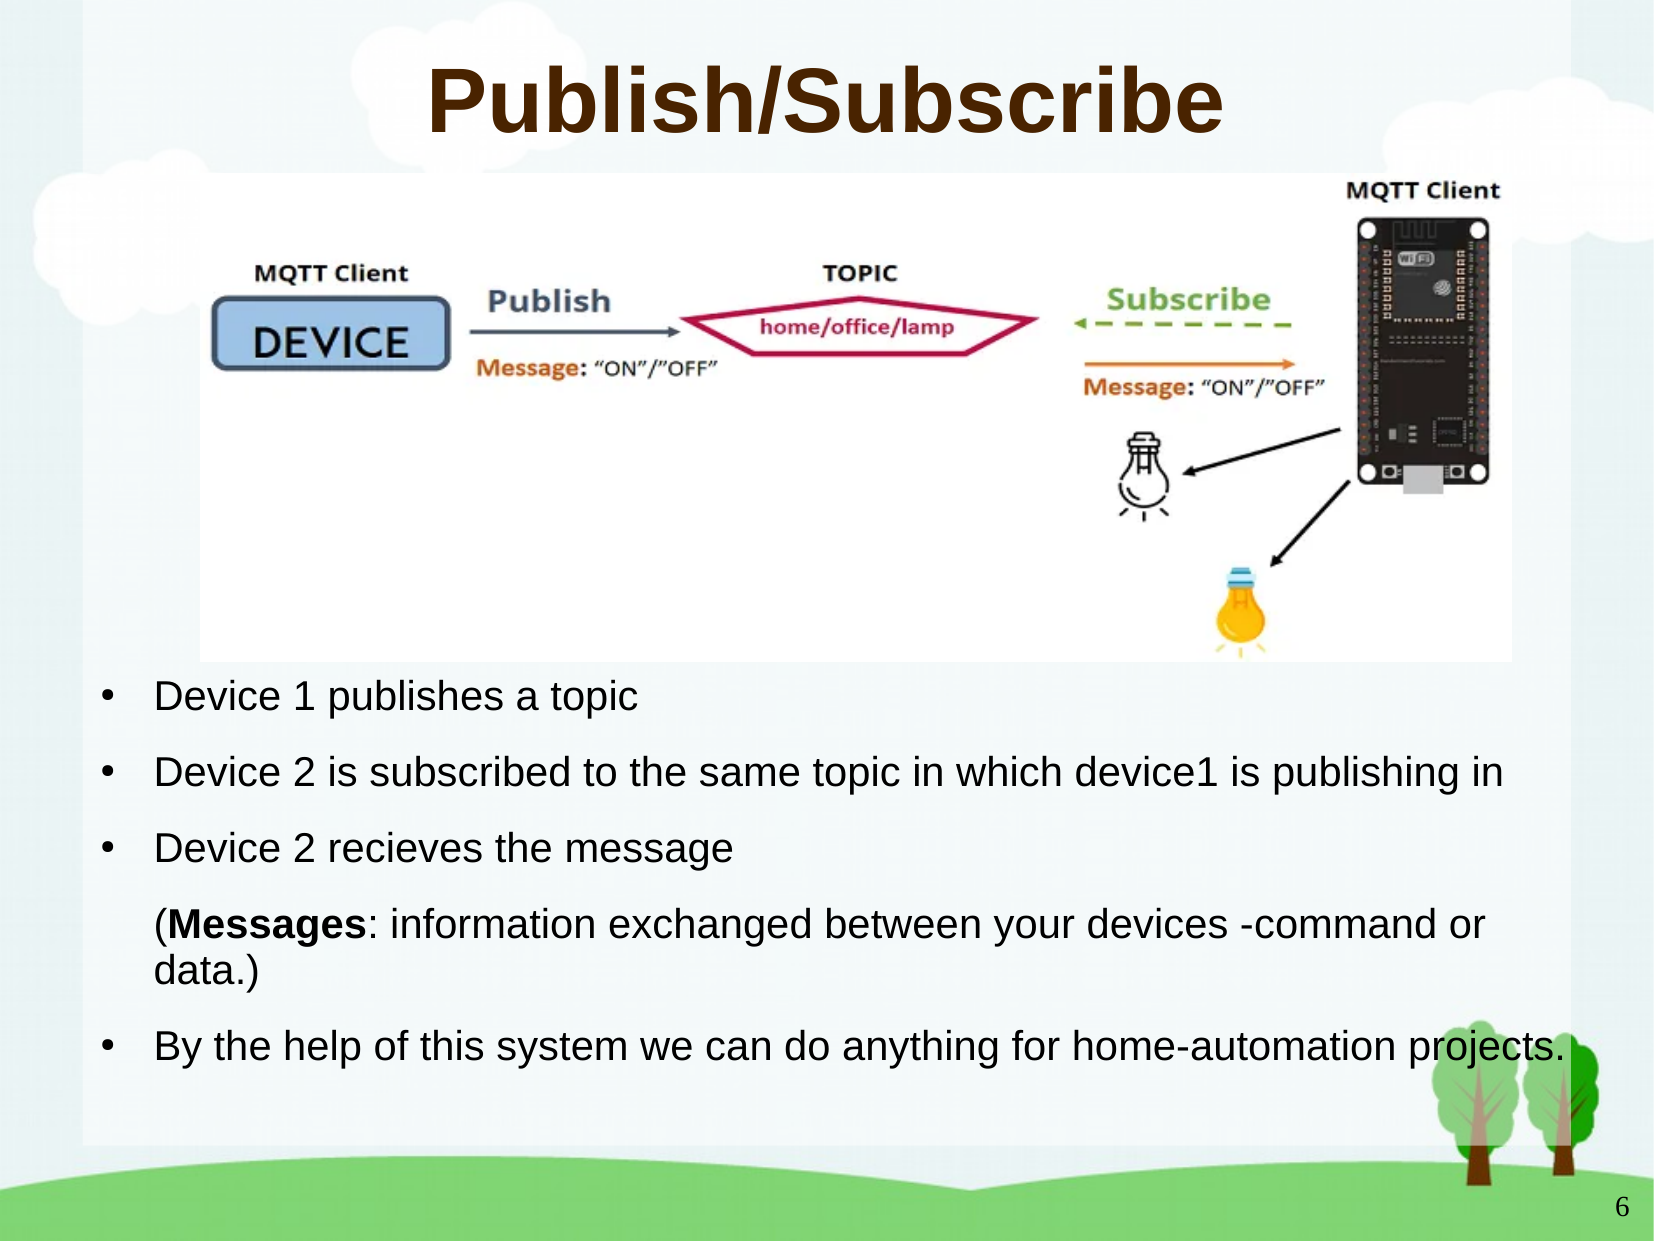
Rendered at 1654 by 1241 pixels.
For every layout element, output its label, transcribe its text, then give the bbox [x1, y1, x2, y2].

picture [200, 173, 1512, 662]
list Device 1 publishes a topic Device 2 is subscribed to the same topic in which device1 is publishing in Device 2 recieves the message (Messages: information exchanged between your devices -command or data.) By the help of this system we can do anything for home-automation projects. [82, 173, 1571, 1146]
title Publish/Subscribe [82, 0, 1571, 173]
picture [0, 0, 1654, 1241]
